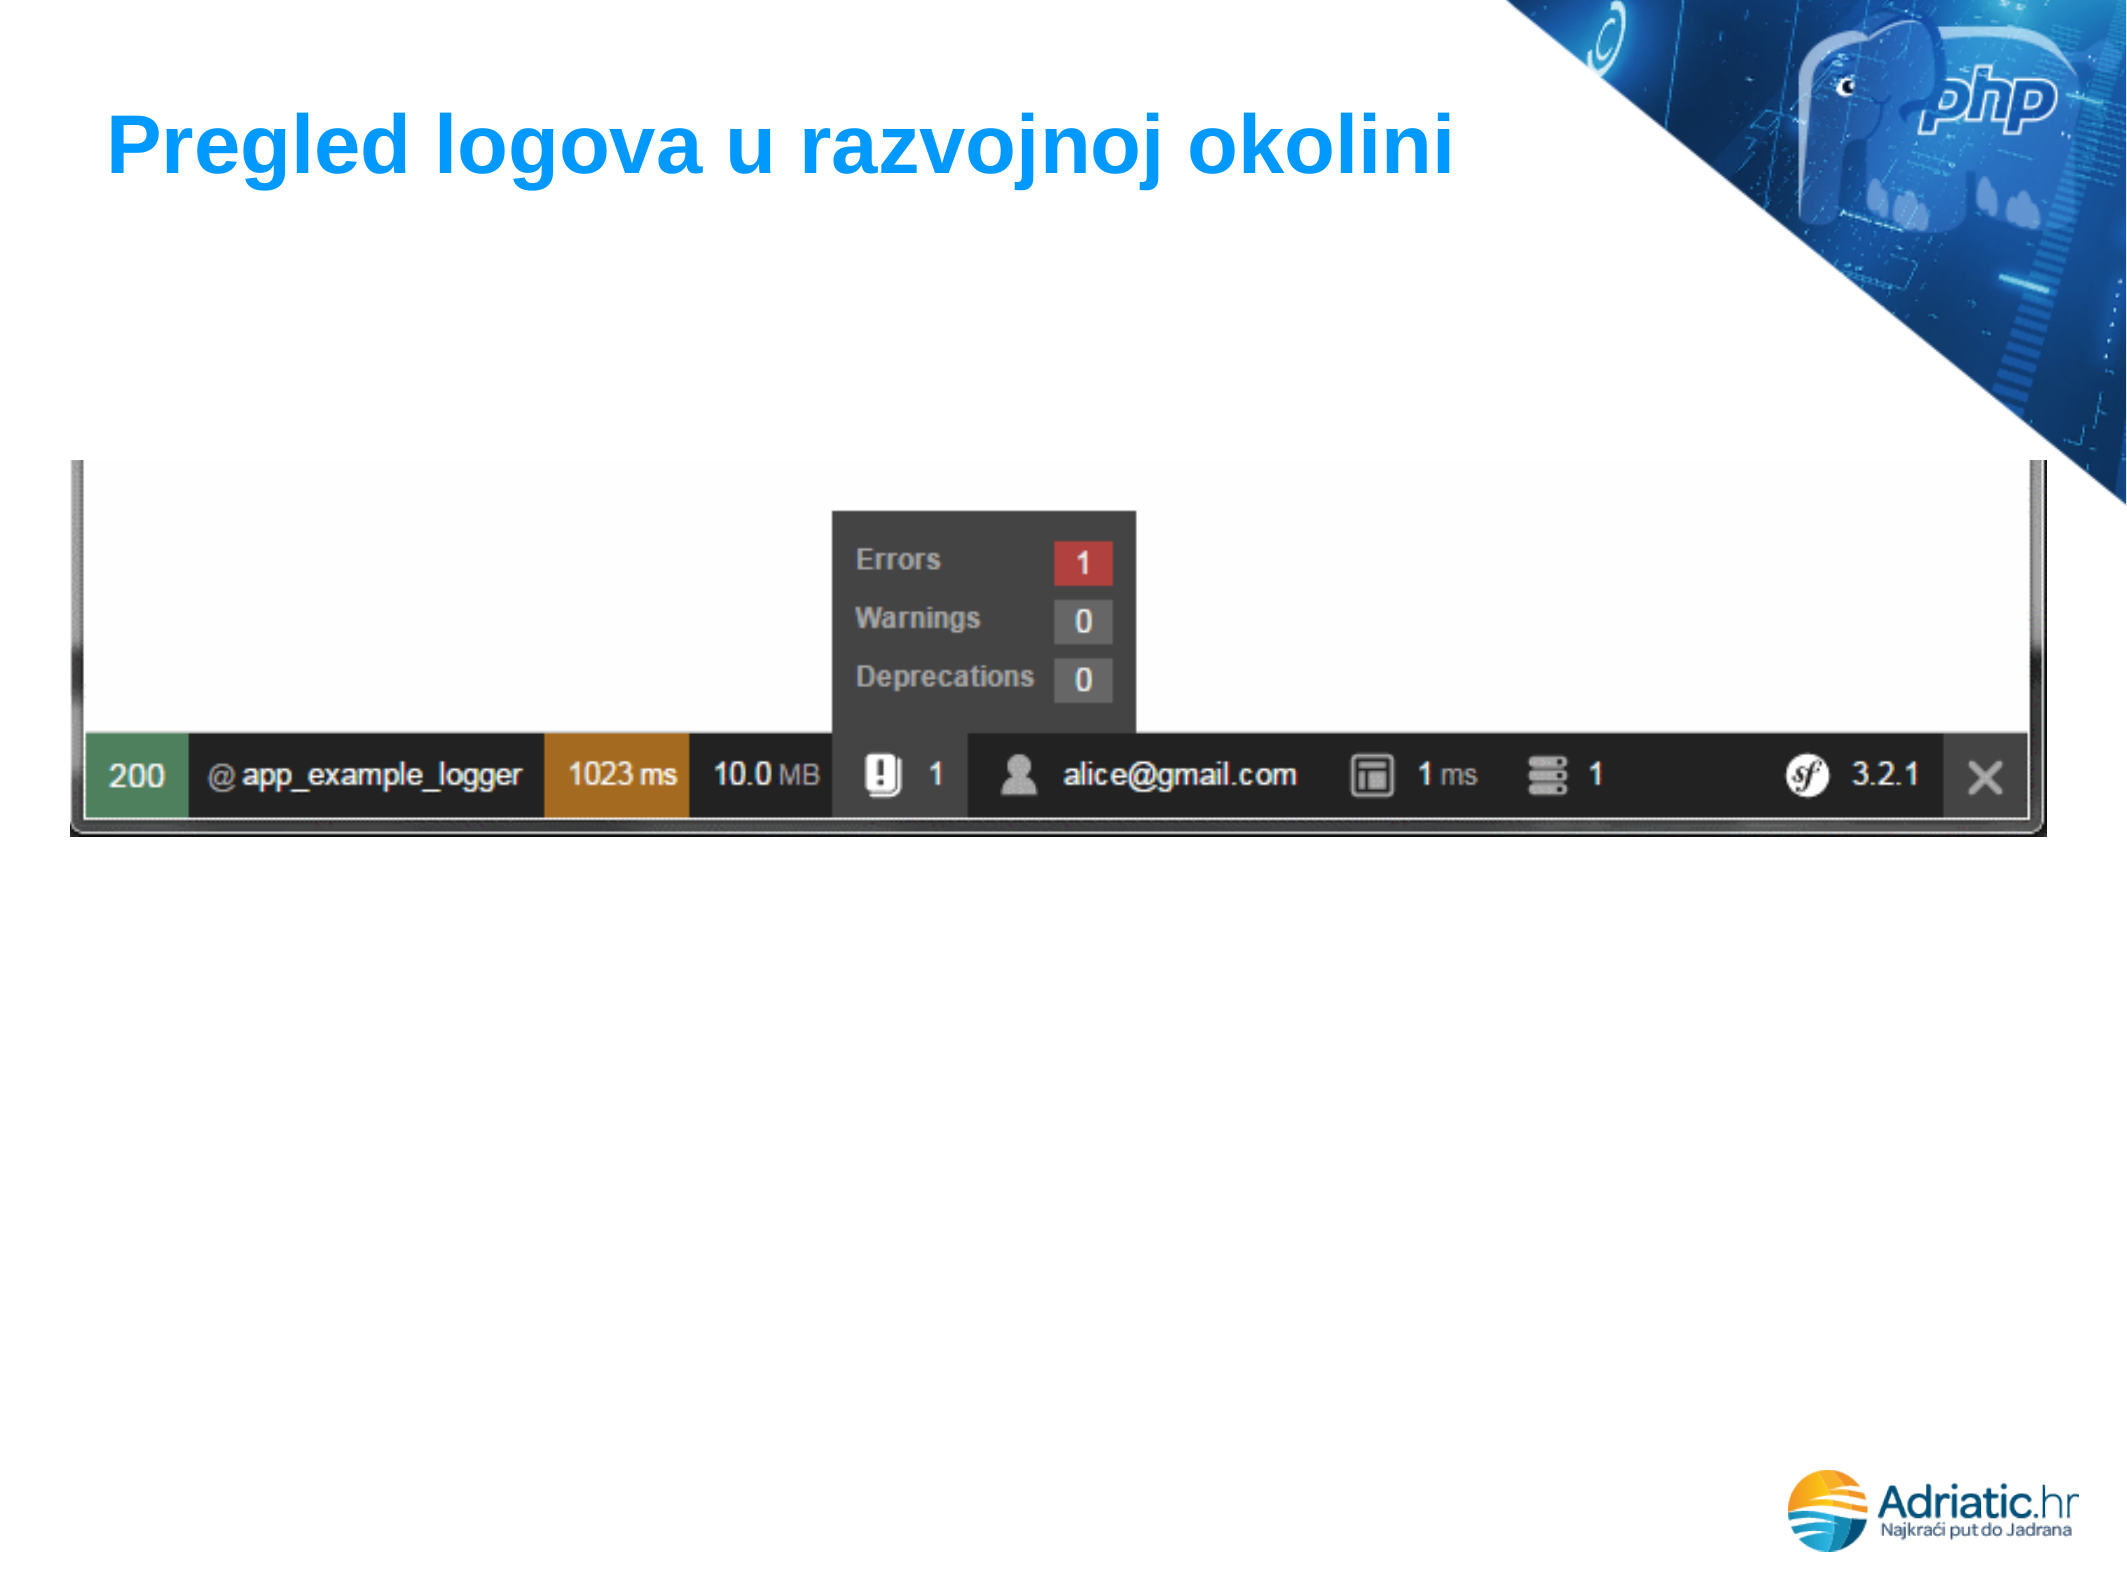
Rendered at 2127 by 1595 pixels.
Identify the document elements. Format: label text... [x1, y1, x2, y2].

picture [70, 0, 2127, 837]
picture [1788, 1470, 2079, 1552]
title Pregled logova u razvojnoj okolini [106, 70, 1630, 219]
